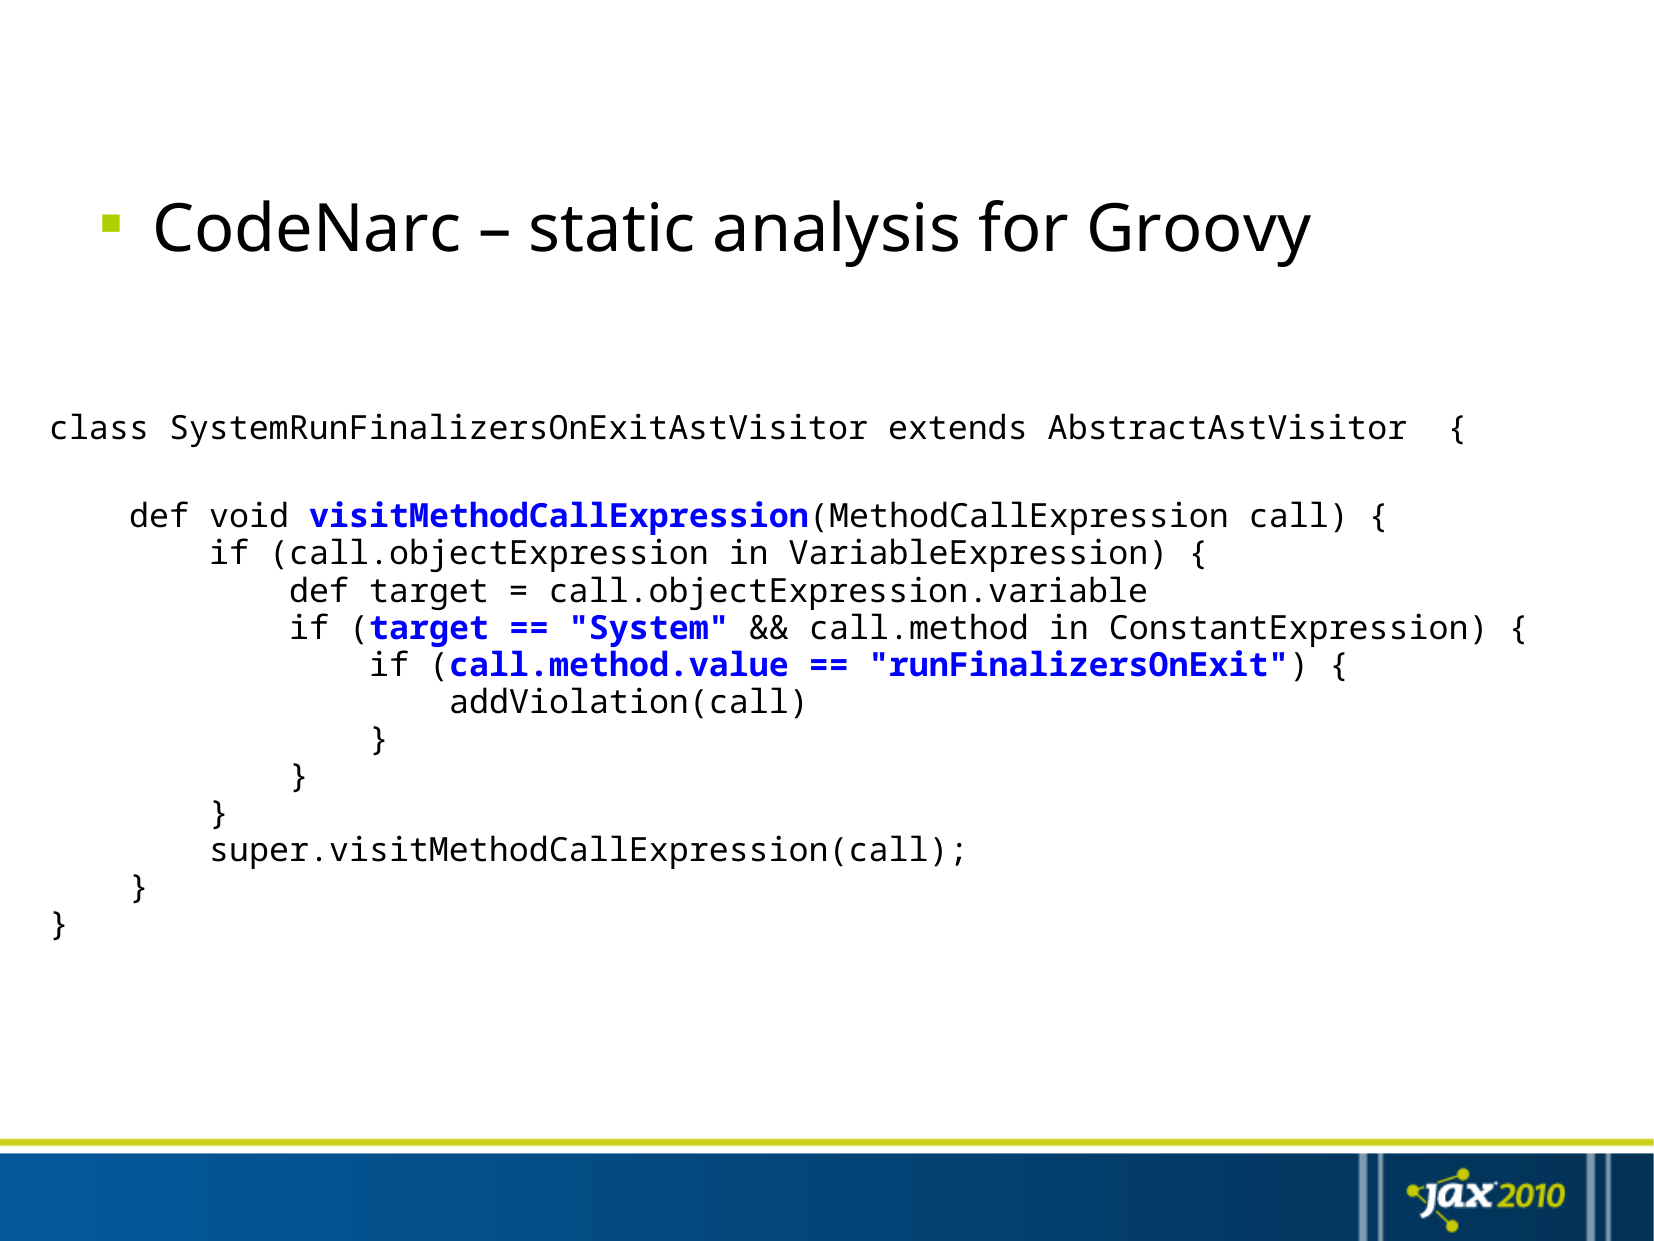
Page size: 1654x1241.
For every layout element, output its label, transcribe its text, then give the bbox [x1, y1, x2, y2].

picture [0, 0, 1654, 1241]
list CodeNarc – static analysis for Groovy [82, 187, 1571, 402]
text_box class SystemRunFinalizersOnExitAstVisitor extends AbstractAstVisitor { def void visitMethodCallExpression(MethodCallExpression call) { if (call.objectExpression in VariableExpression) { def target = call.objectExpression.variable if (target == "System" && call.method in ConstantExpression) { if (call.method.value == "runFinalizersOnExit") { addViolation(call) } } } super.visitMethodCallExpression(call); } } [34, 402, 1620, 1041]
